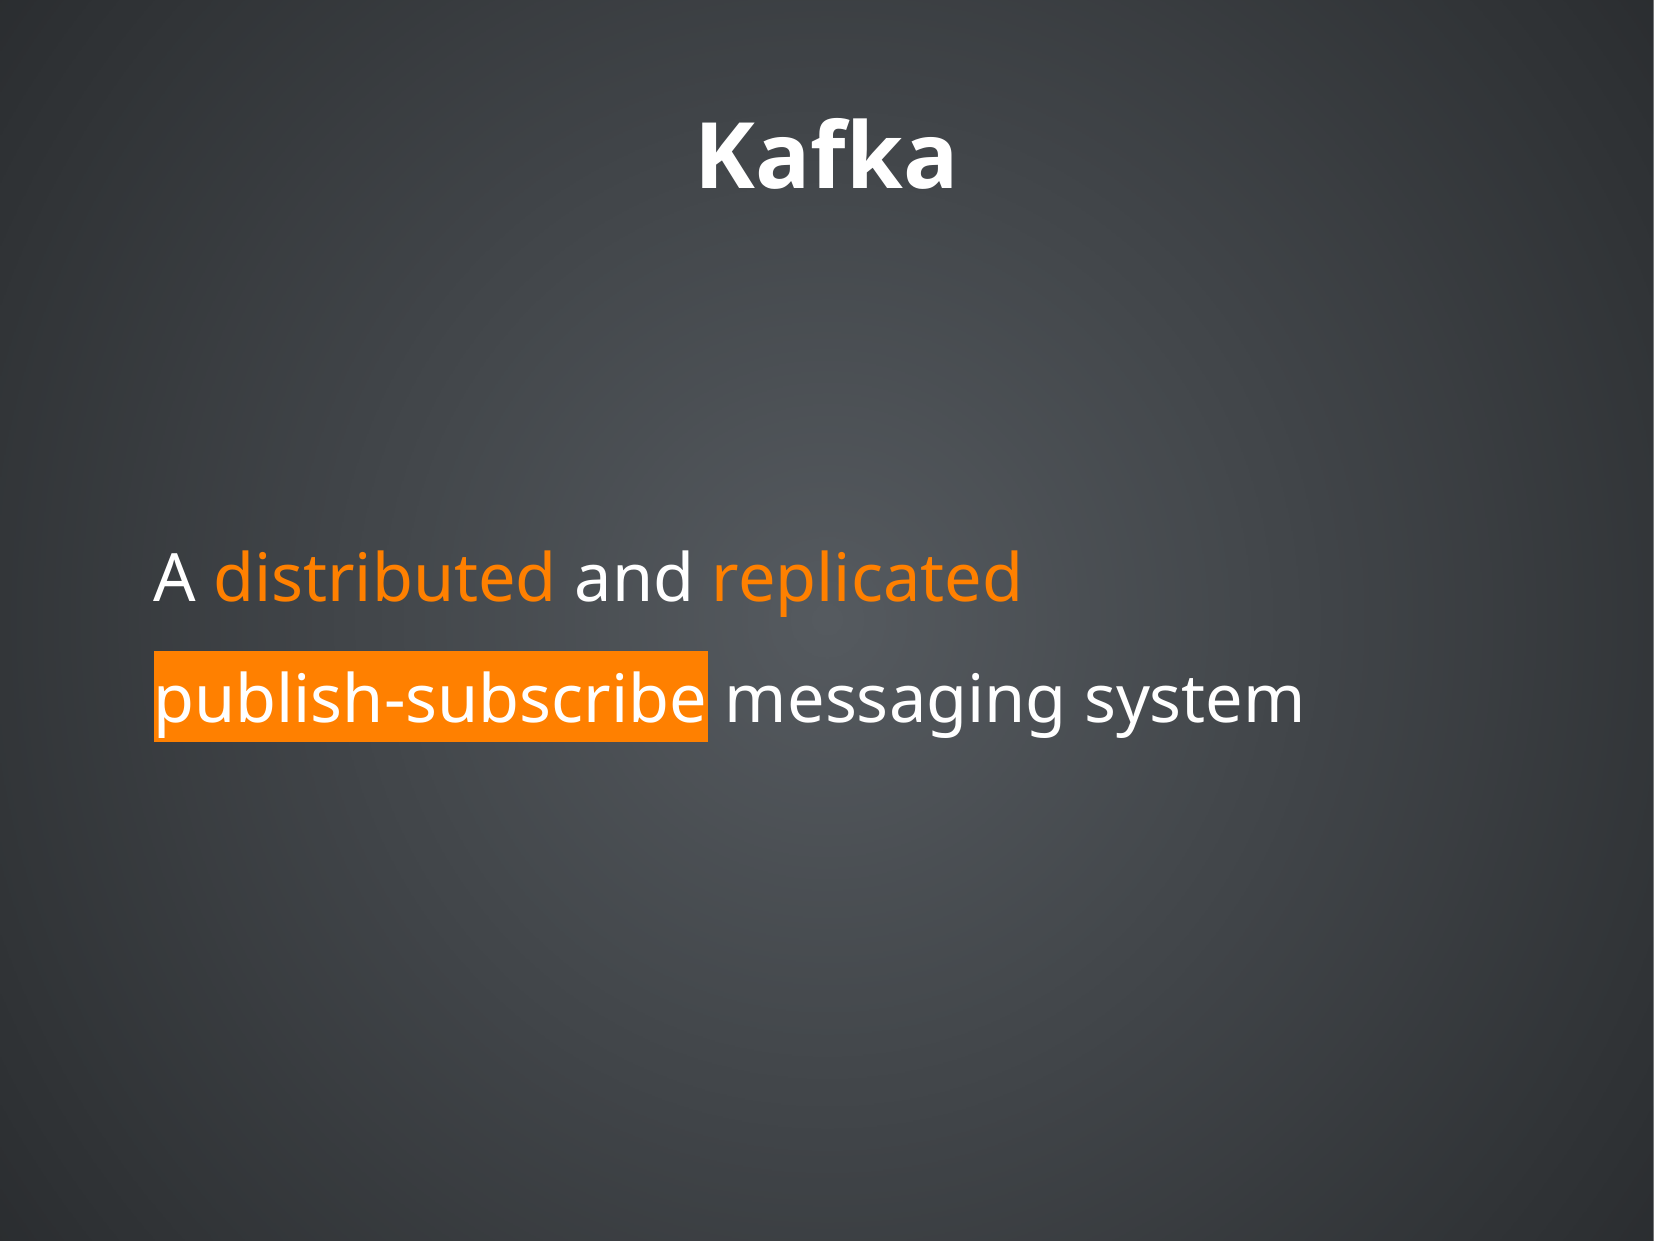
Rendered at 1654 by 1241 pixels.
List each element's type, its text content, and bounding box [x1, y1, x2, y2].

title Kafka [82, 49, 1571, 257]
list A distributed and replicated publish-subscribe messaging system [82, 290, 1571, 1119]
picture [0, 0, 1654, 1241]
